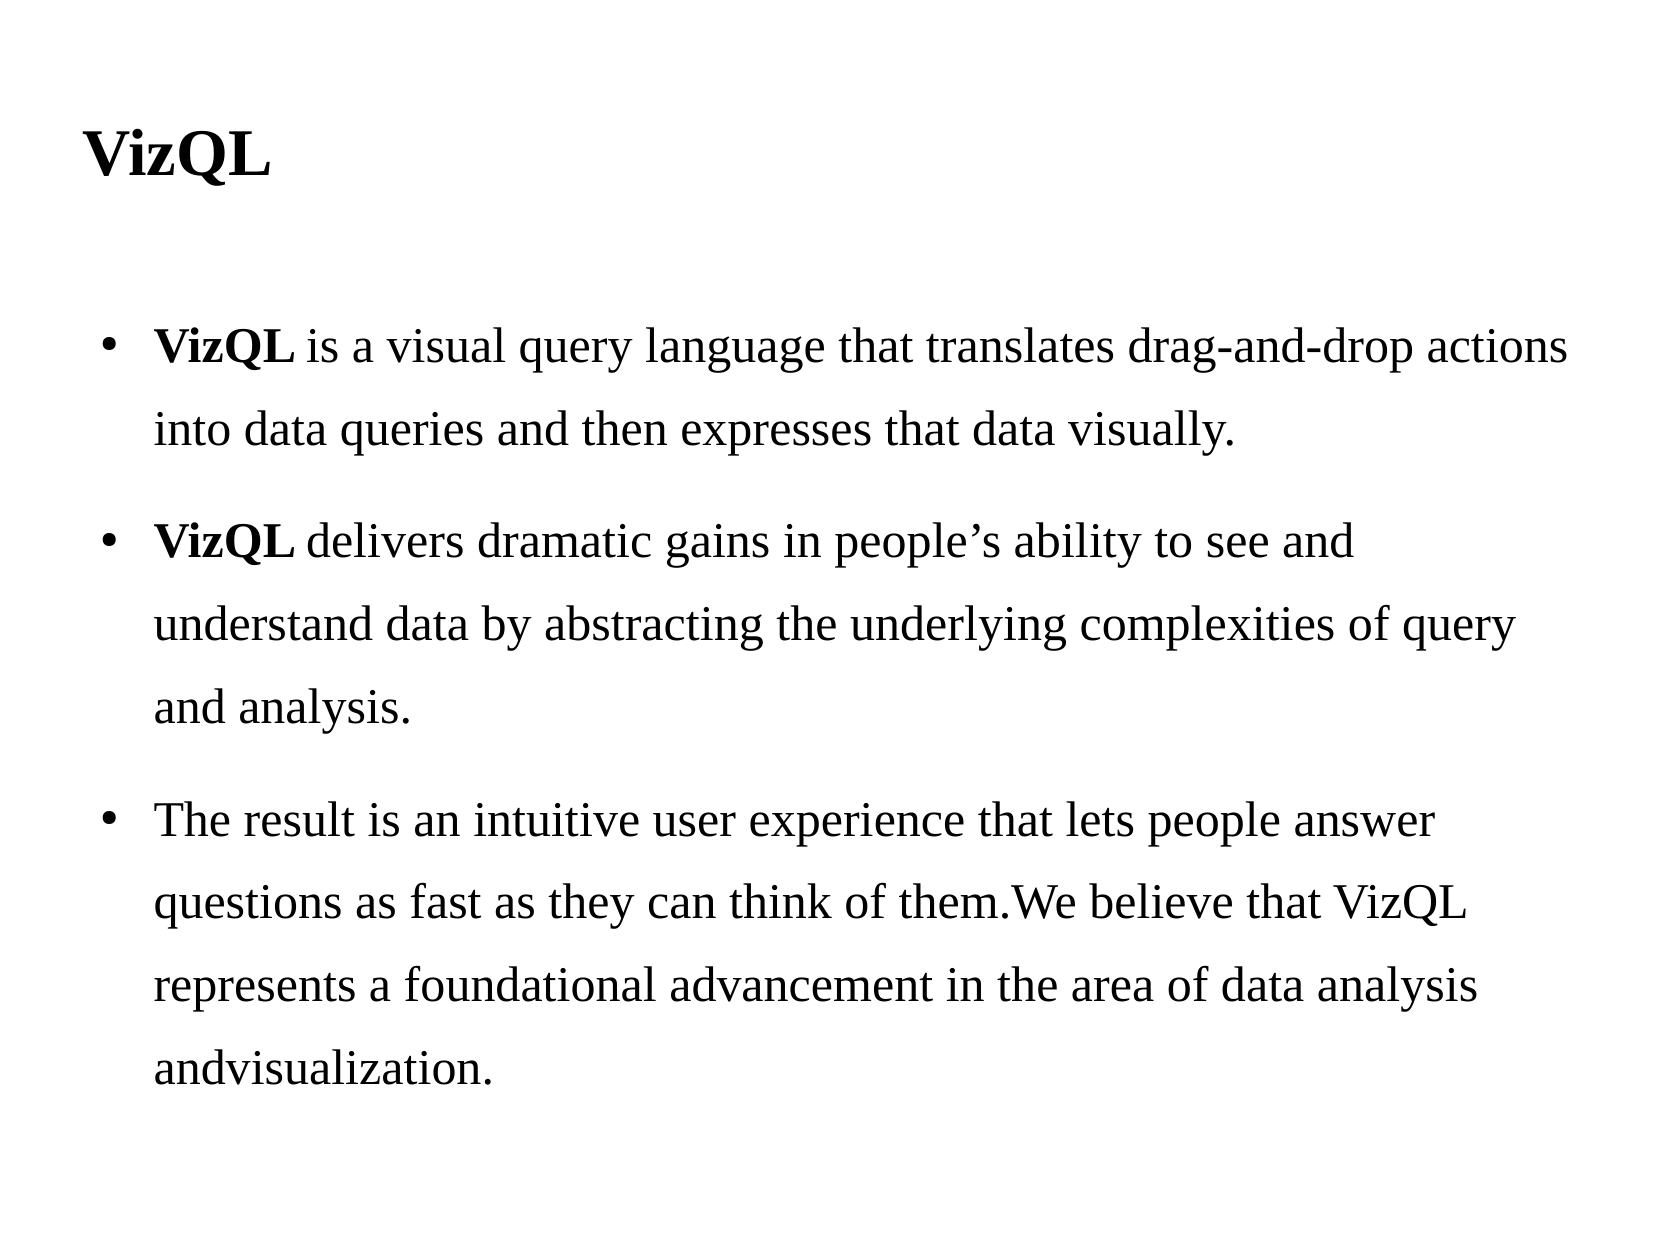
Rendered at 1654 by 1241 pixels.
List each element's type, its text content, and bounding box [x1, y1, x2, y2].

list VizQL is a visual query language that translates drag-and-drop actions into data queries and then expresses that data visually. VizQL delivers dramatic gains in people’s ability to see and understand data by abstracting the underlying complexities of query and analysis. The result is an intuitive user experience that lets people answer questions as fast as they can think of them.We believe that VizQL represents a foundational advancement in the area of data analysis andvisualization. [82, 290, 1571, 1068]
title VizQL [82, 49, 1571, 257]
